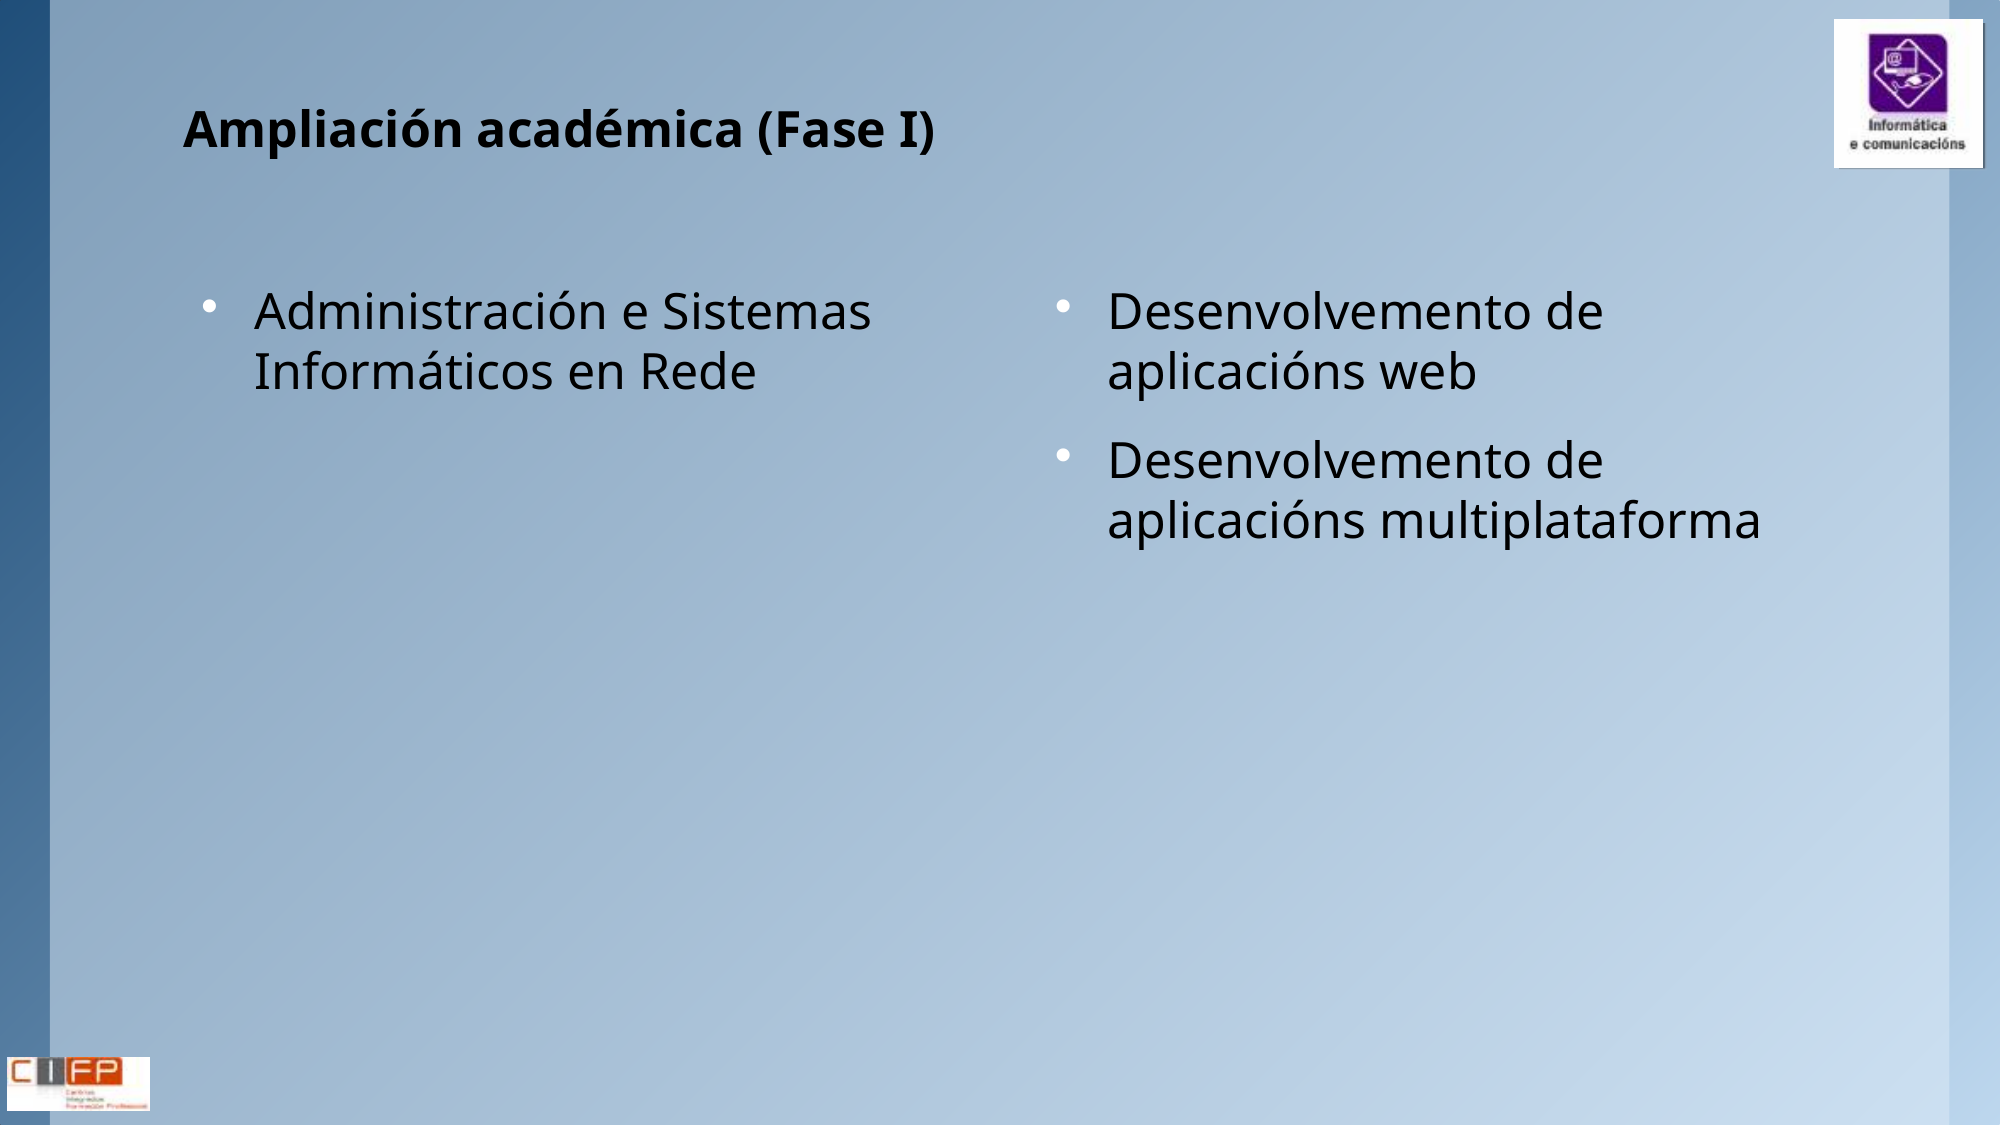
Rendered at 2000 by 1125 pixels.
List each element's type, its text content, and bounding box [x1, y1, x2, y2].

text_box Administración e Sistemas Informáticos en Rede [183, 279, 997, 1013]
picture [1834, 19, 1983, 168]
text_box Desenvolvemento de aplicacións web Desenvolvemento de aplicacións multiplataforma [1037, 279, 1851, 1013]
text_box Ampliación académica (Fase I) [183, 12, 1850, 242]
picture [7, 1057, 150, 1111]
